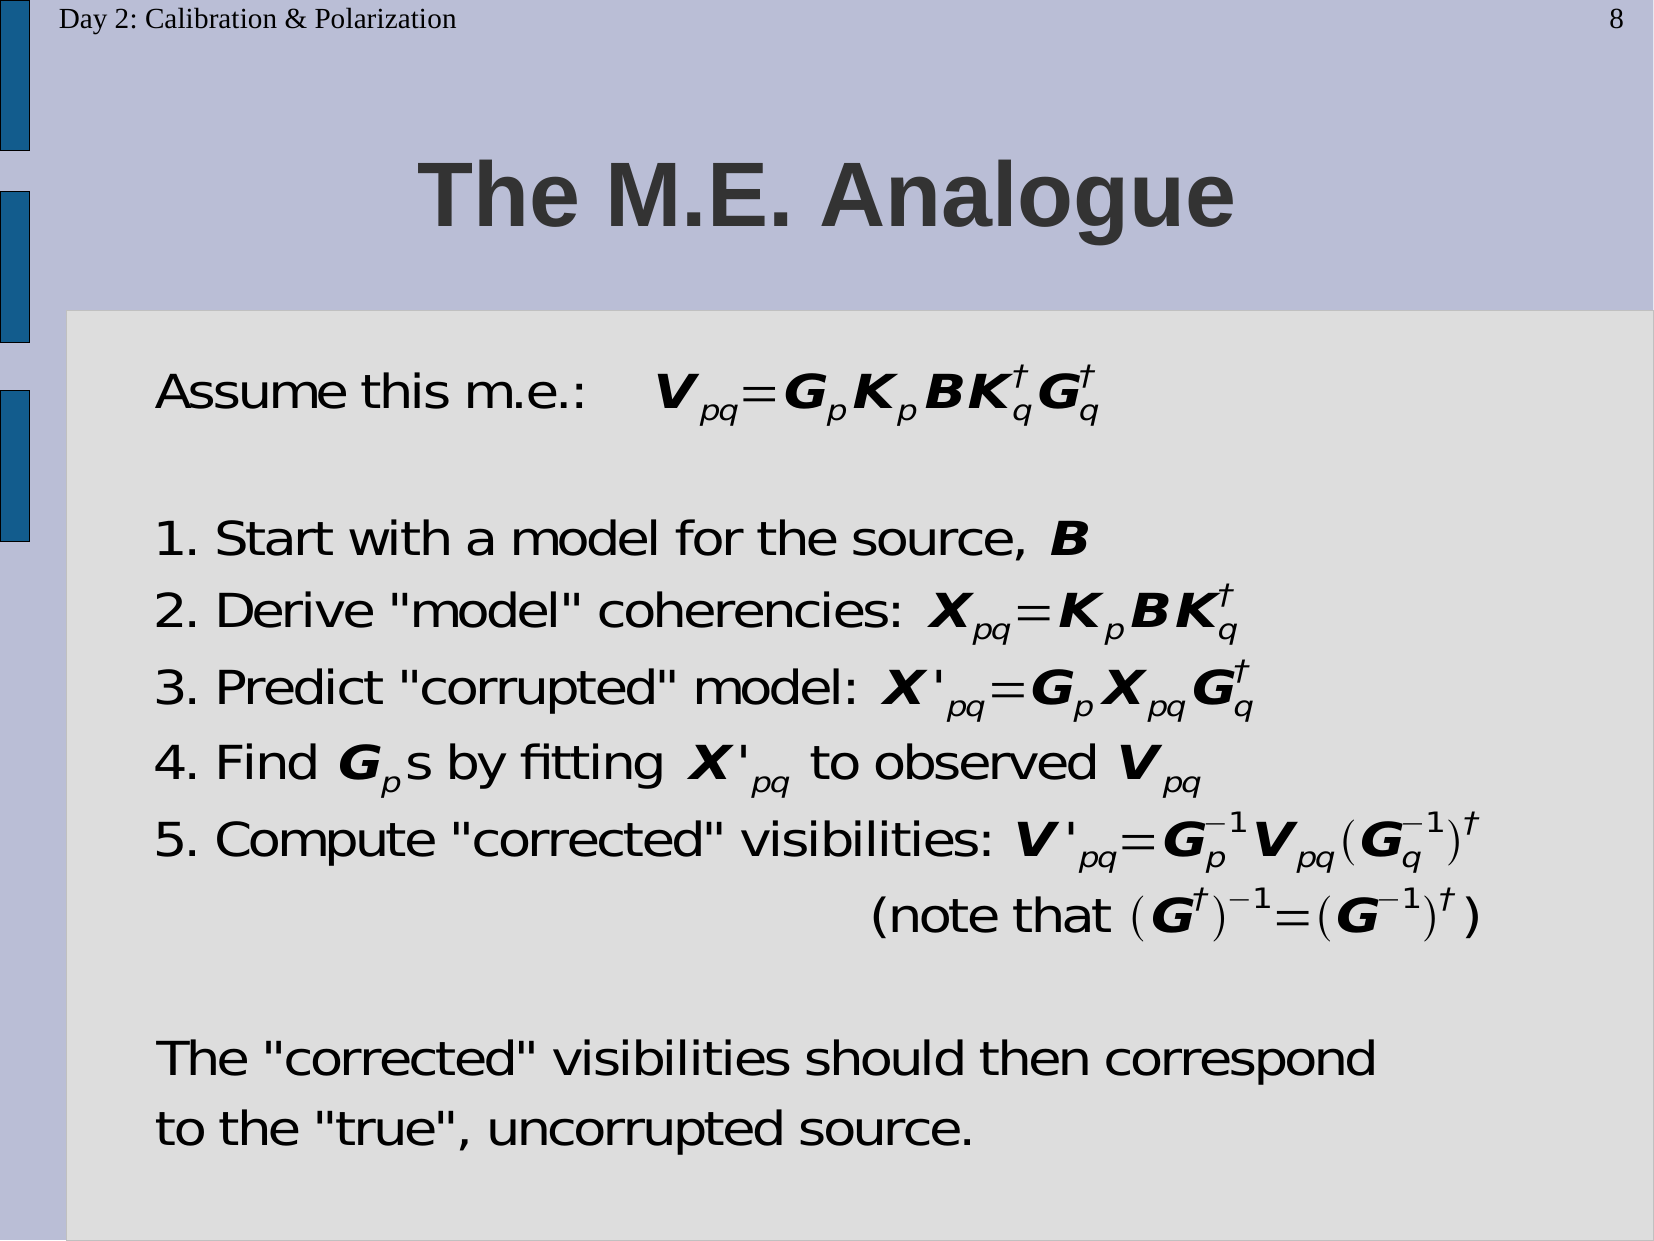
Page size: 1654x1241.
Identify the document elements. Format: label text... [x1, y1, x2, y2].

chart [146, 354, 1487, 1232]
title The M.E. Analogue [121, 98, 1534, 291]
